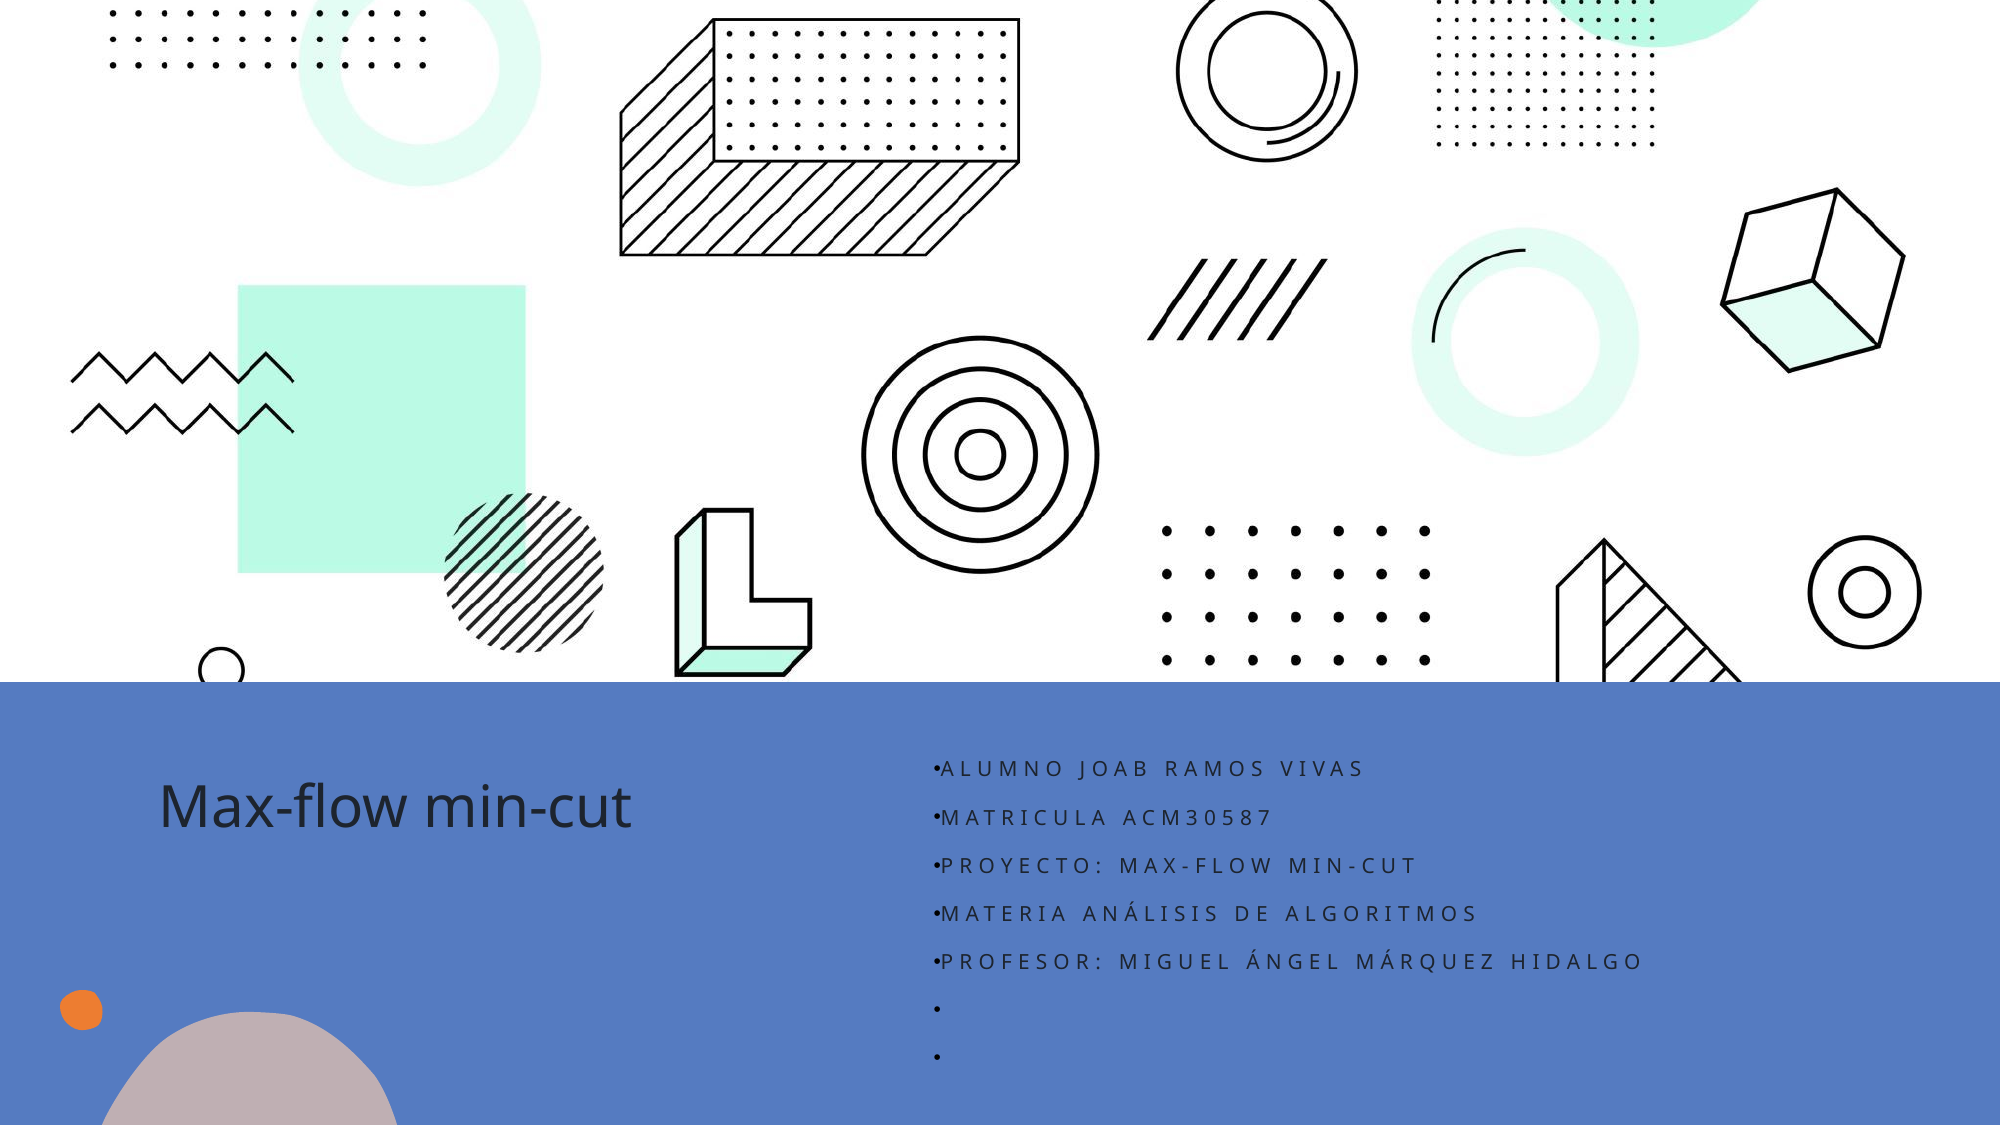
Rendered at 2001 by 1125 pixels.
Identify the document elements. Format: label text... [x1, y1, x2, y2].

title Max-flow min-cut [143, 761, 855, 982]
text_box [0, 682, 2000, 1125]
subtitle Alumno Joab Ramos Vivas Matricula ACM30587 Proyecto: Max-flow min-cut Materia Análisis de algoritmos Profesor: Miguel Ángel Márquez Hidalgo [918, 746, 1858, 993]
picture [0, 0, 2000, 682]
